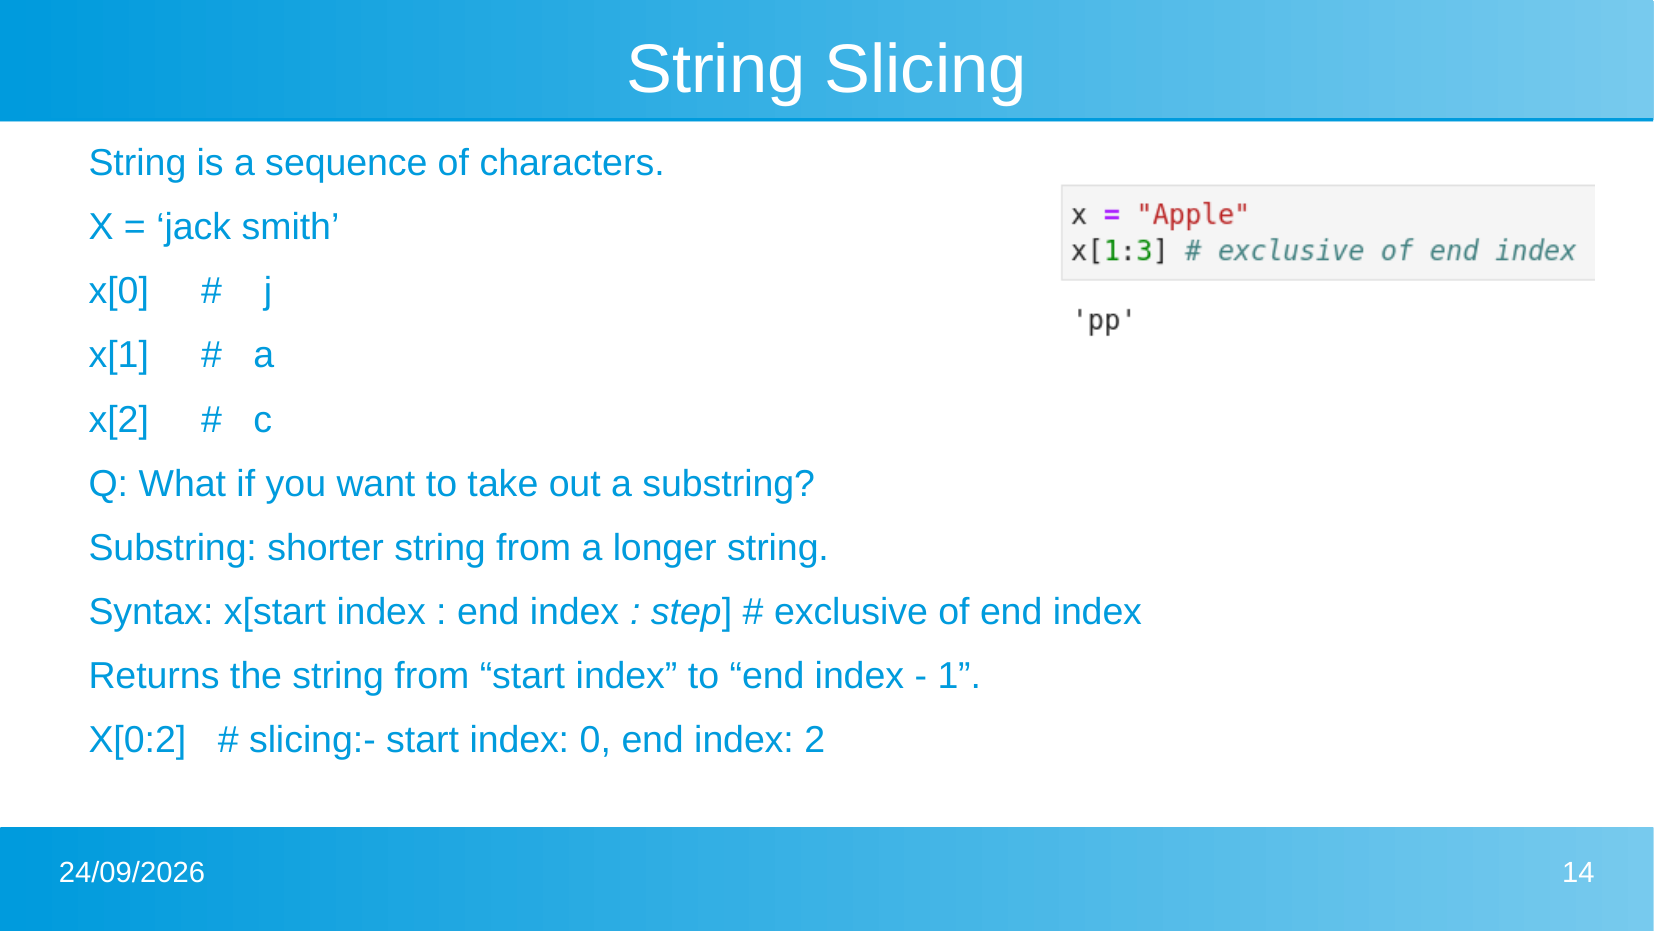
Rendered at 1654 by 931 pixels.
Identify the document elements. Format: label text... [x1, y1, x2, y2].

picture [1052, 166, 1595, 355]
list String is a sequence of characters. X = ‘jack smith’ x[0] # j x[1] # a x[2] # c Q: What if you want to take out a substring? Substring: shorter string from a longer string. Syntax: x[start index : end index : step] # exclusive of end index Returns the string from “start index” to “end index - 1”. X[0:2] # slicing:- start index: 0, end index: 2 [17, 141, 1554, 733]
title String Slicing [59, 29, 1595, 108]
